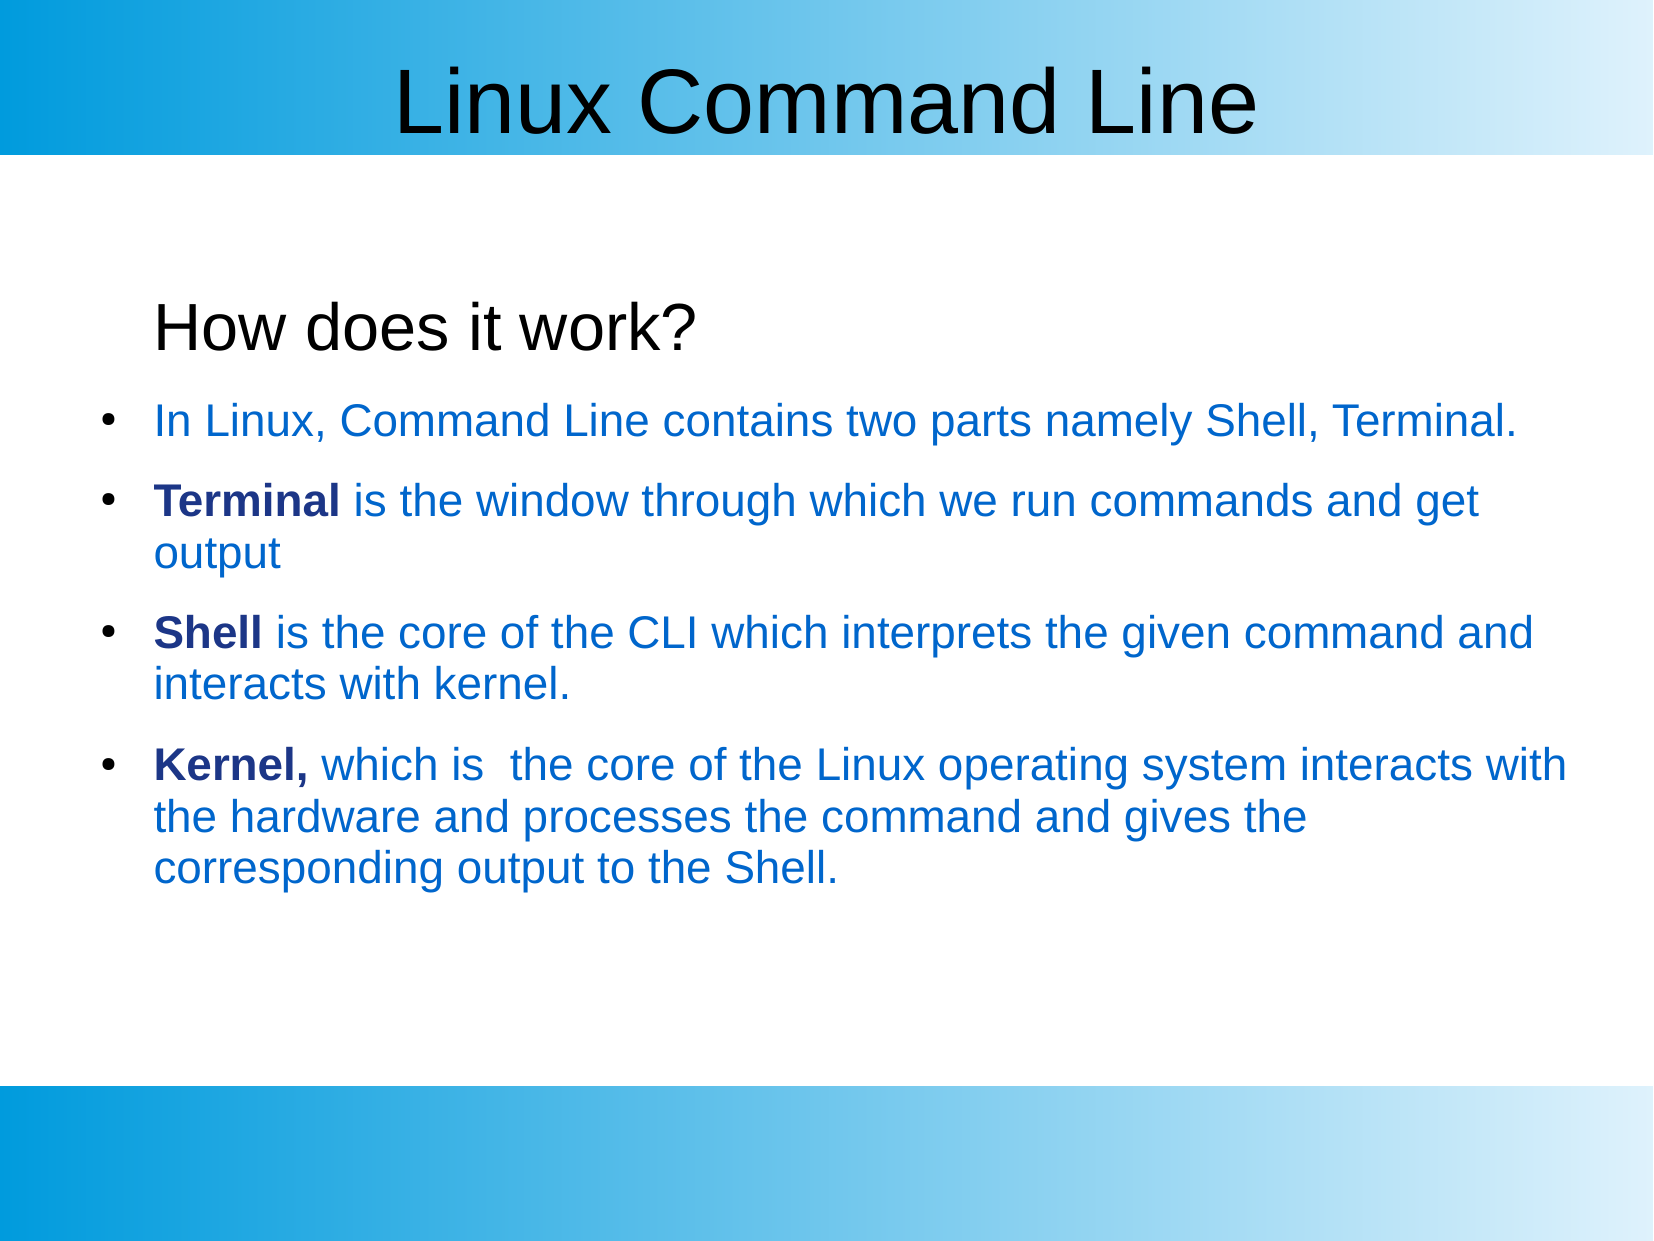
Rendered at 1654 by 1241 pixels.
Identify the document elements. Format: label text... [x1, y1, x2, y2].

list How does it work? In Linux, Command Line contains two parts namely Shell, Terminal. Terminal is the window through which we run commands and get output Shell is the core of the CLI which interprets the given command and interacts with kernel. Kernel, which is the core of the Linux operating system interacts with the hardware and processes the command and gives the corresponding output to the Shell. [82, 290, 1571, 1010]
title Linux Command Line [82, 49, 1571, 155]
